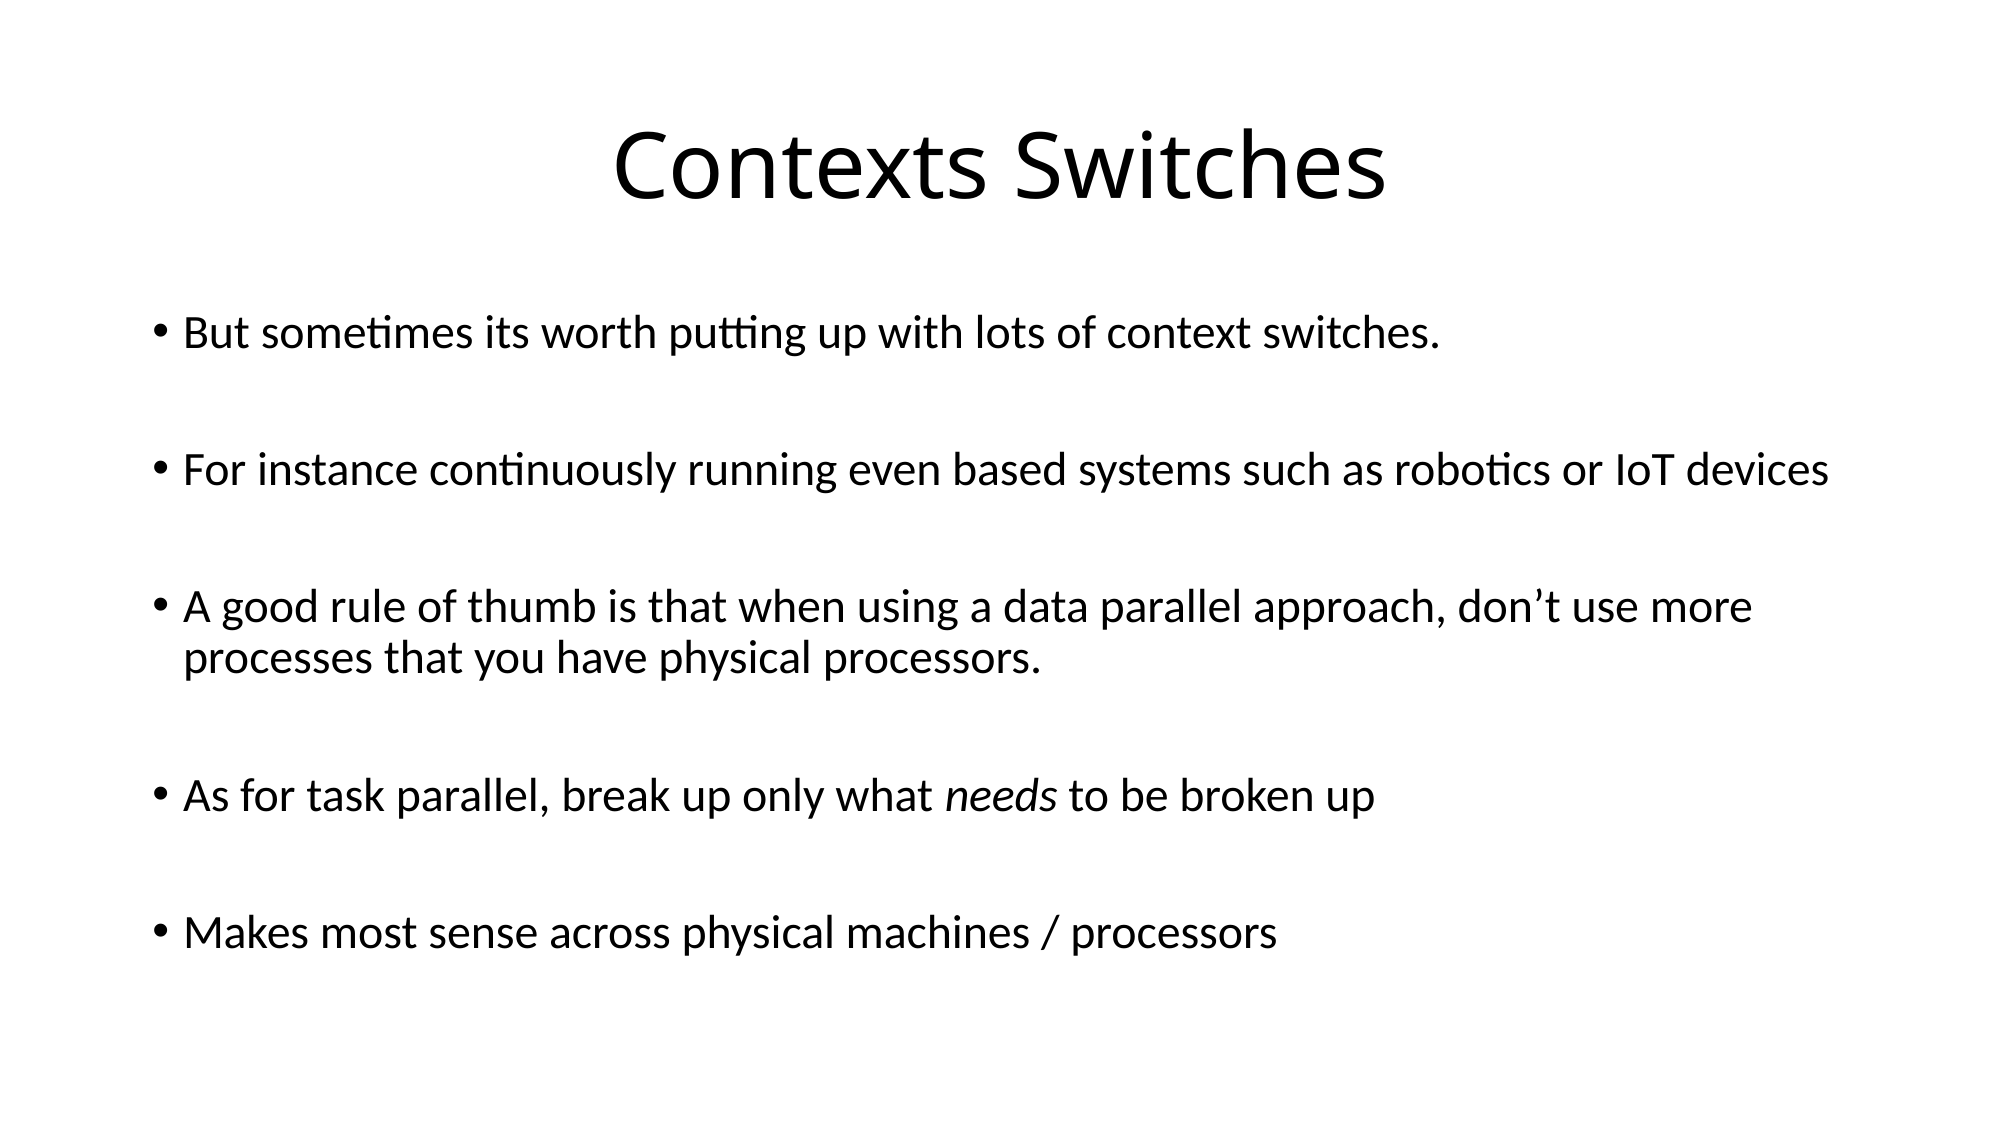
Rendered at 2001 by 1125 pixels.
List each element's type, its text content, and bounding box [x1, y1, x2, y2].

list But sometimes its worth putting up with lots of context switches. For instance continuously running even based systems such as robotics or IoT devices A good rule of thumb is that when using a data parallel approach, don’t use more processes that you have physical processors. As for task parallel, break up only what needs to be broken up Makes most sense across physical machines / processors [137, 299, 1863, 1014]
title Contexts Switches [137, 59, 1863, 278]
